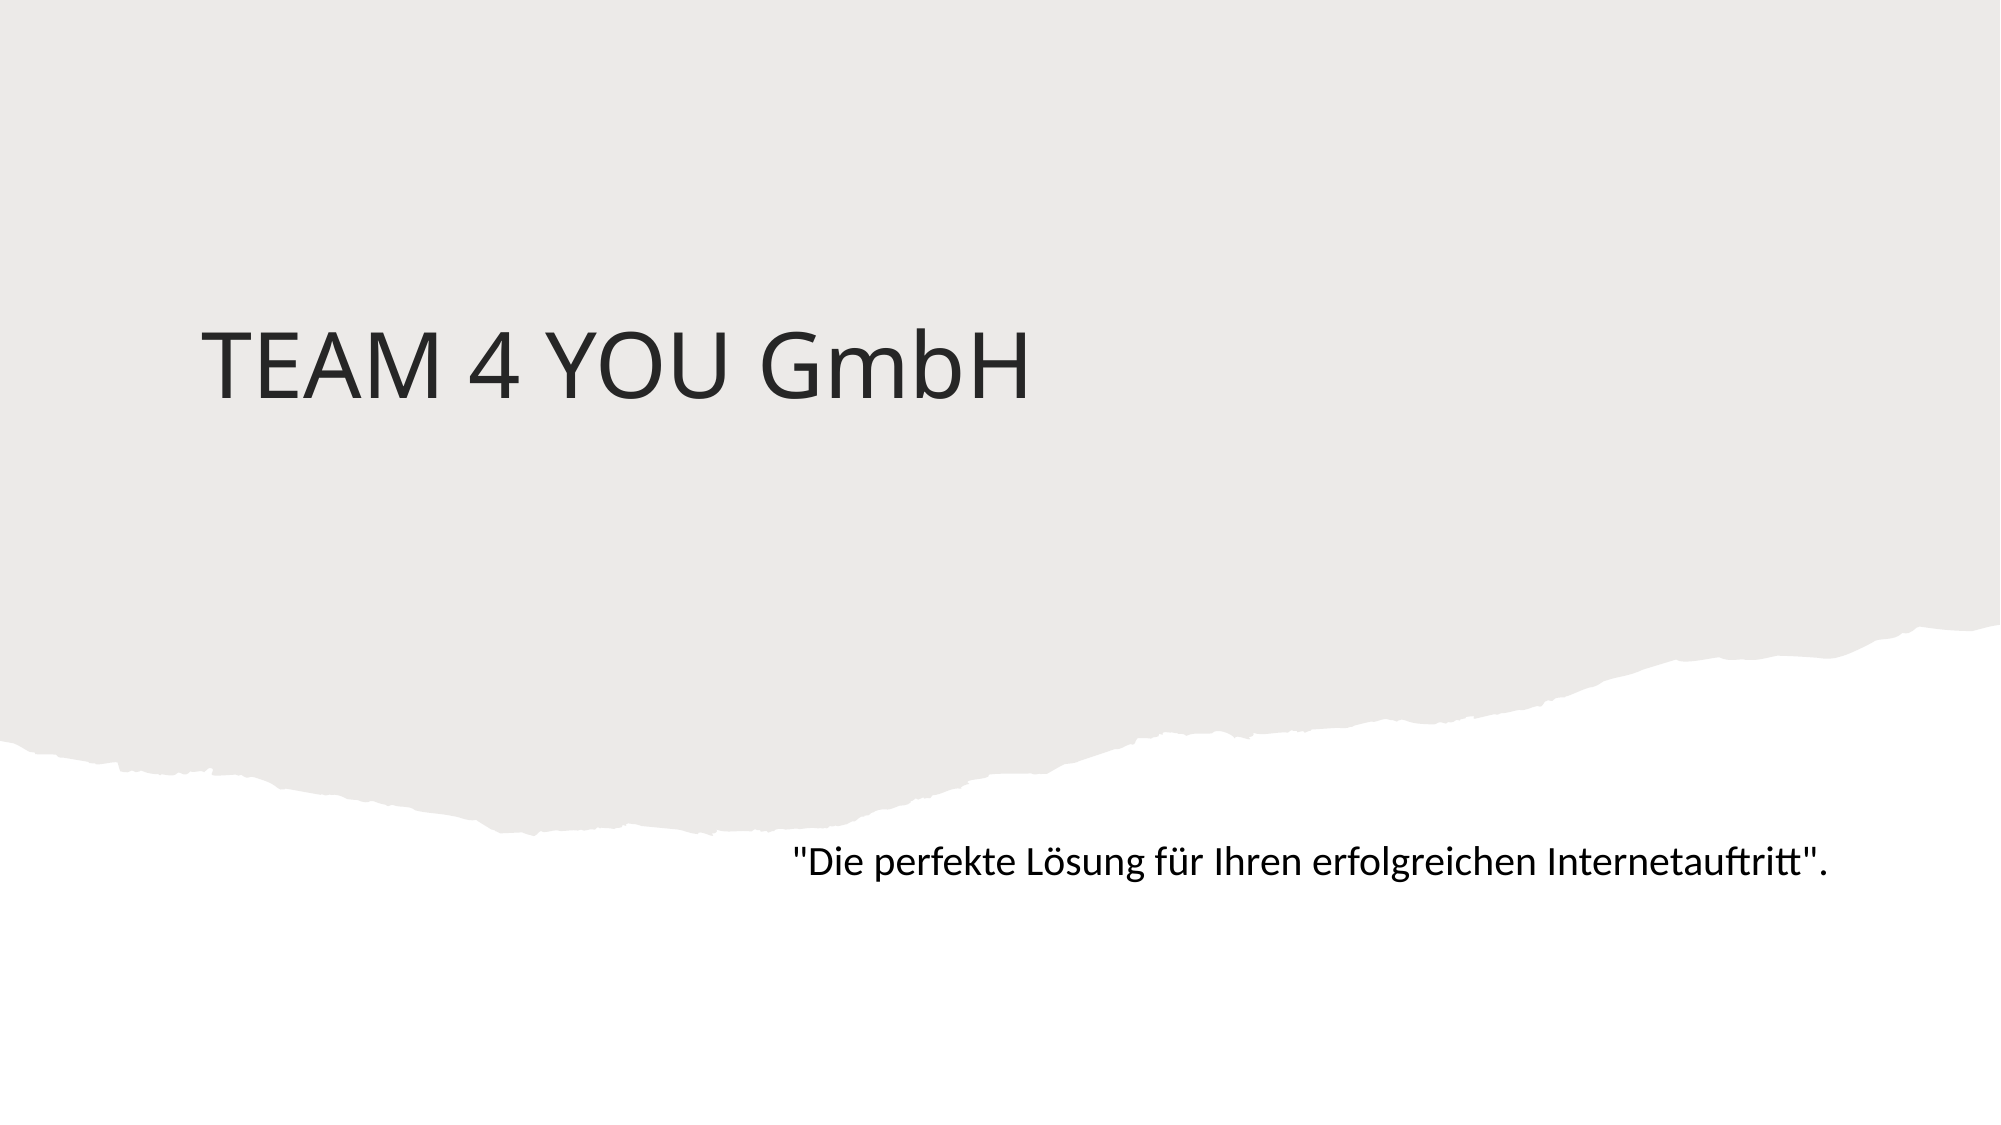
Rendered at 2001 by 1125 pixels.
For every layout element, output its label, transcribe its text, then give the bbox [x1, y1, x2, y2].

subtitle "Die perfekte Lösung für Ihren erfolgreichen Internetauftritt". [643, 772, 1845, 951]
title TEAM 4 YOU GmbH [186, 145, 1473, 592]
text_box [0, 0, 2000, 1125]
